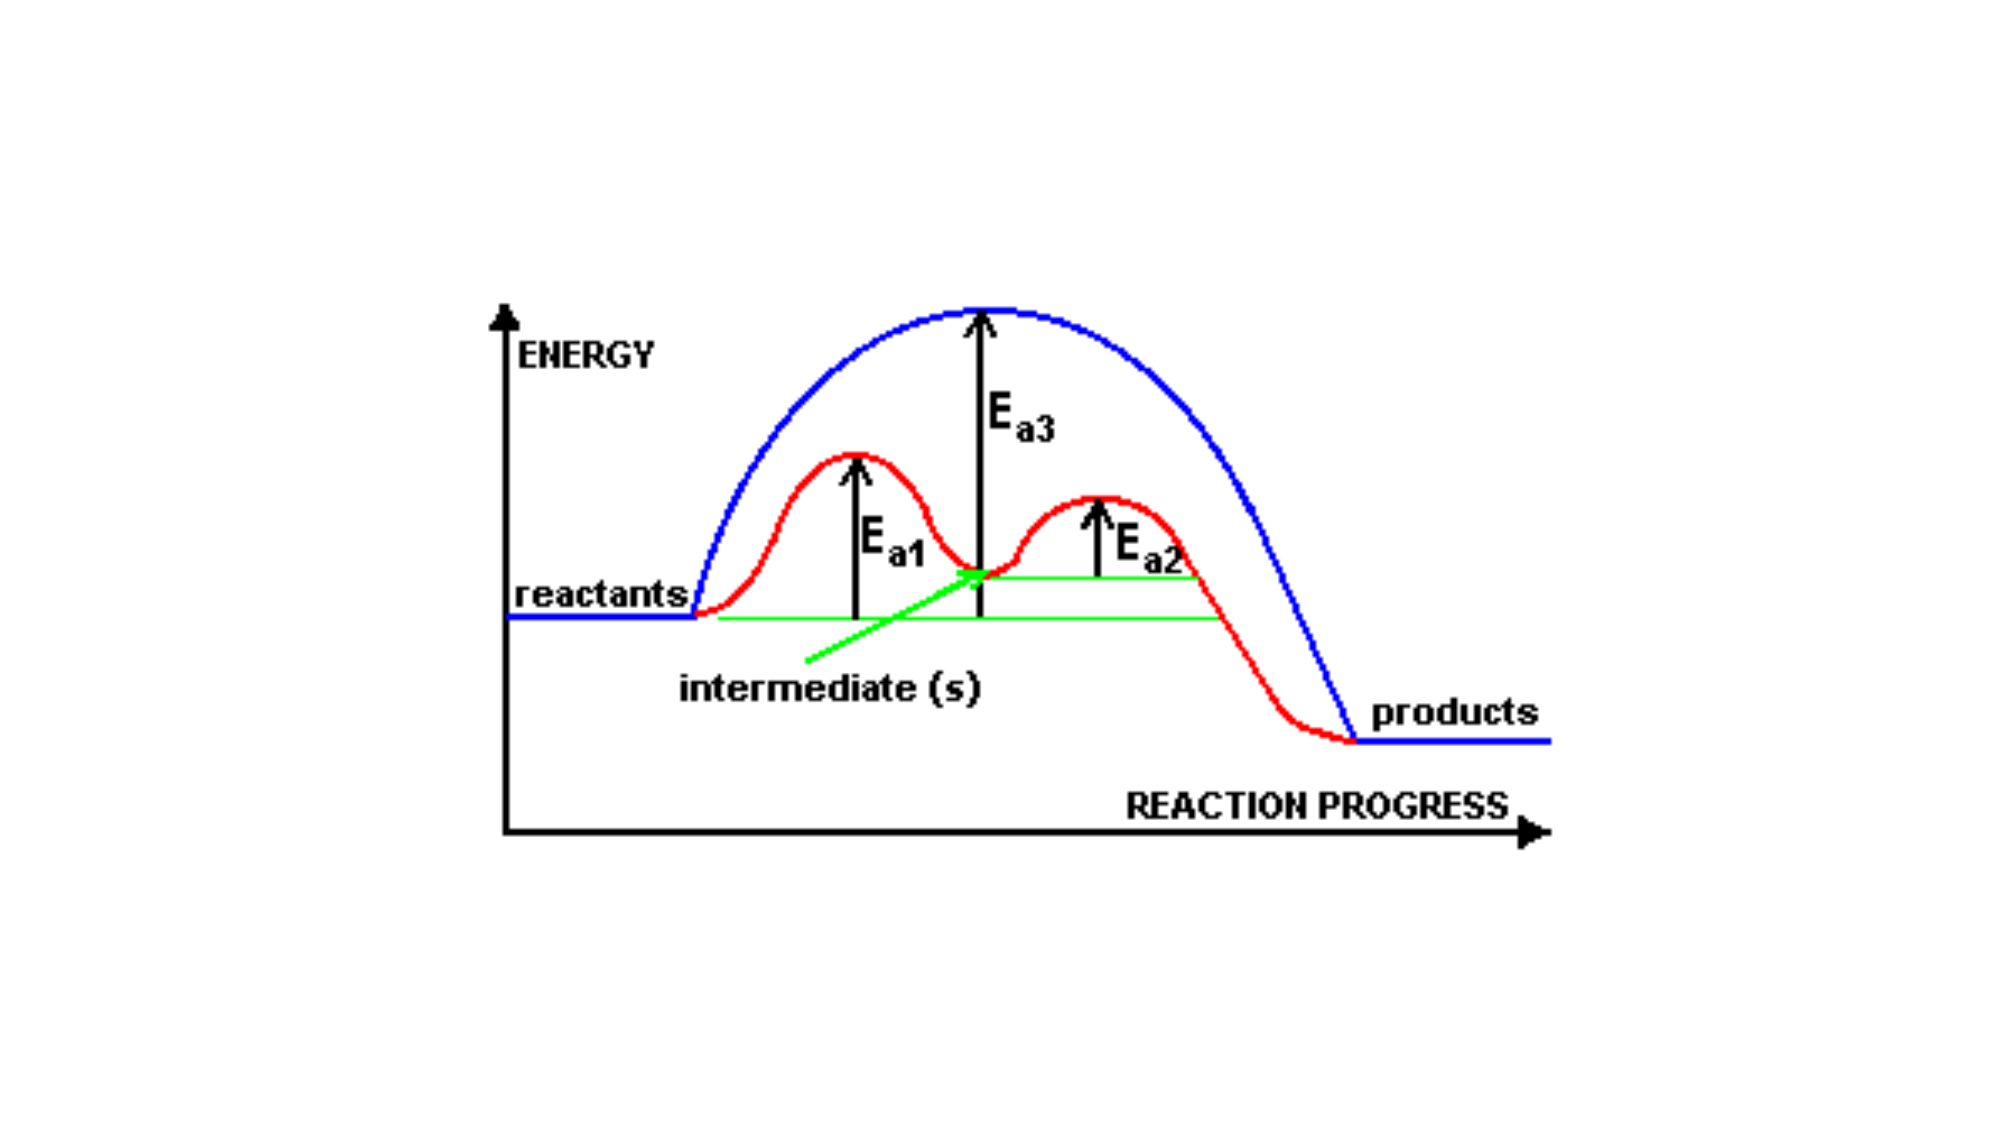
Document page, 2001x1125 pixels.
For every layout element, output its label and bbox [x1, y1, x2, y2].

picture [487, 295, 1566, 857]
